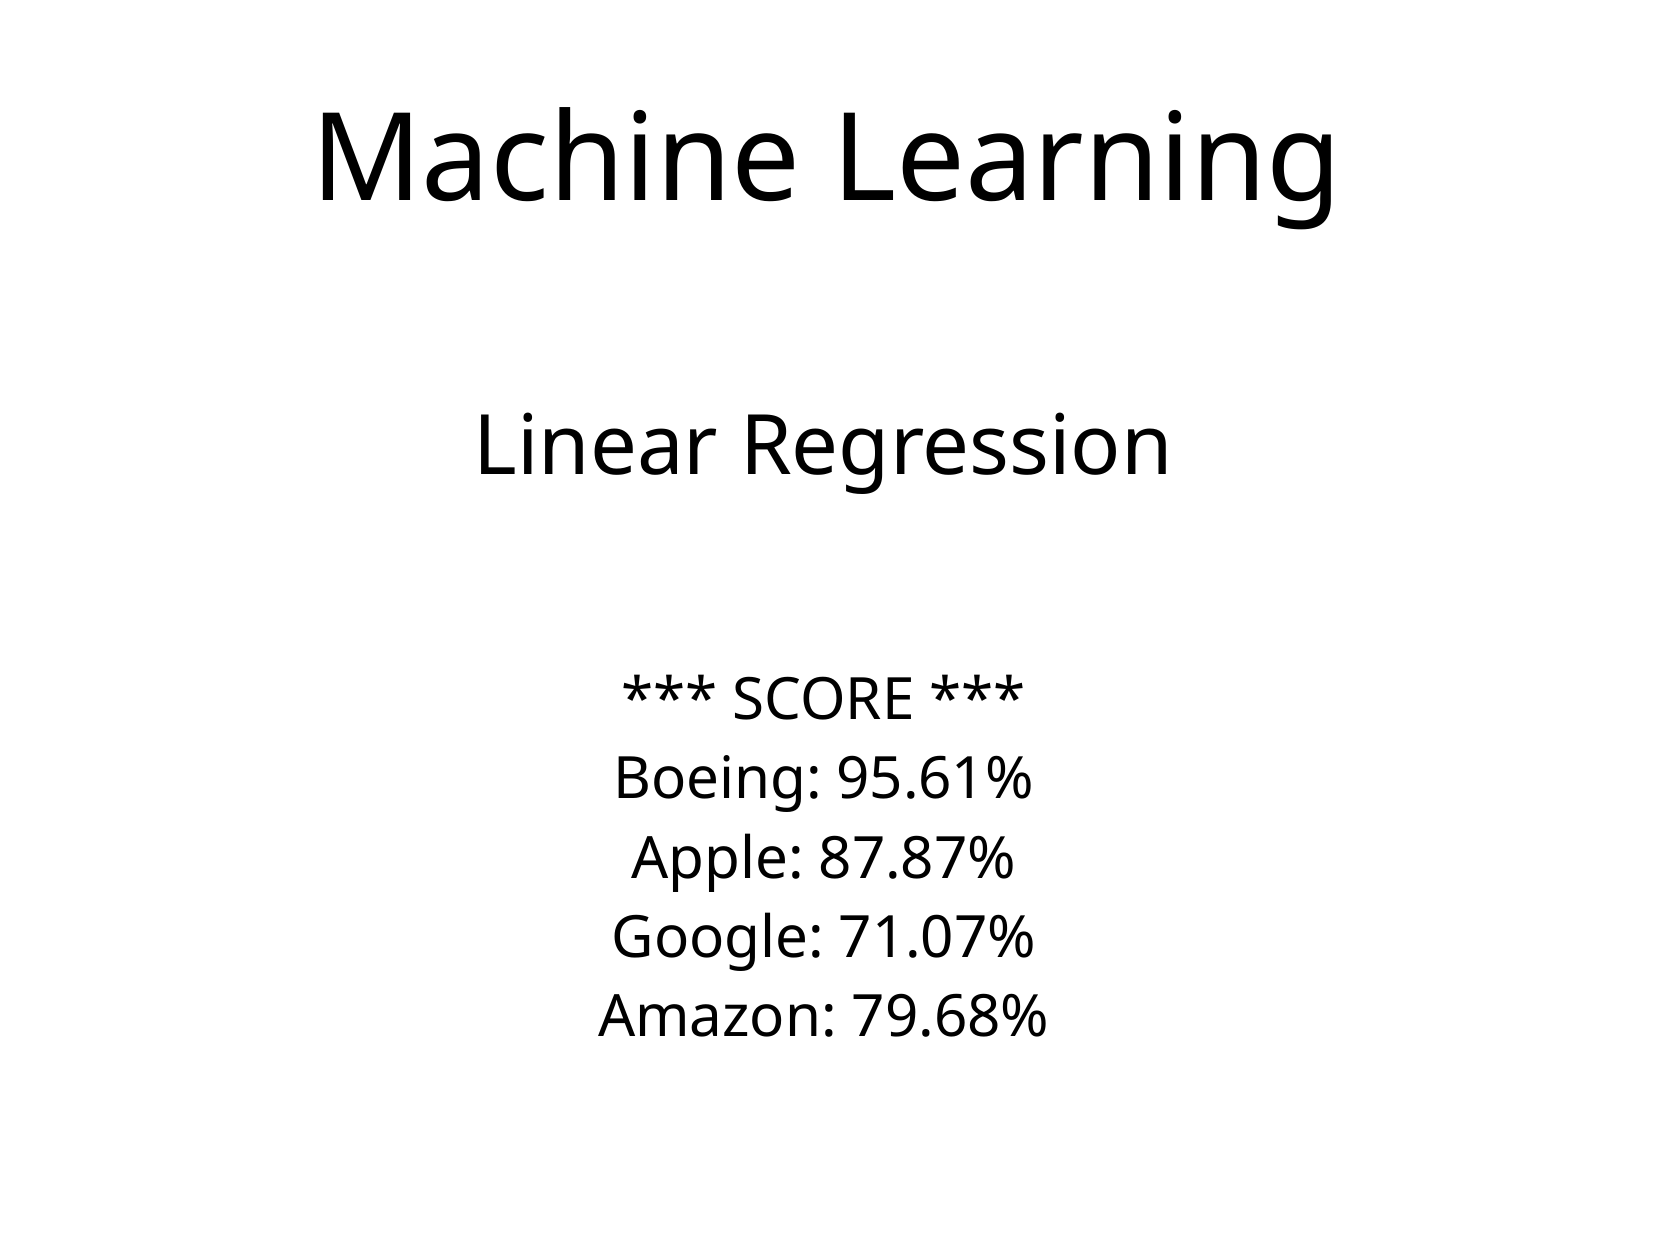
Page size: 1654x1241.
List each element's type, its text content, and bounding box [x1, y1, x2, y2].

title Machine Learning [82, 49, 1571, 257]
text_box Linear Regression *** SCORE *** Boeing: 95.61% Apple: 87.87% Google: 71.07% Amazon: 79.68% [138, 377, 1509, 1119]
